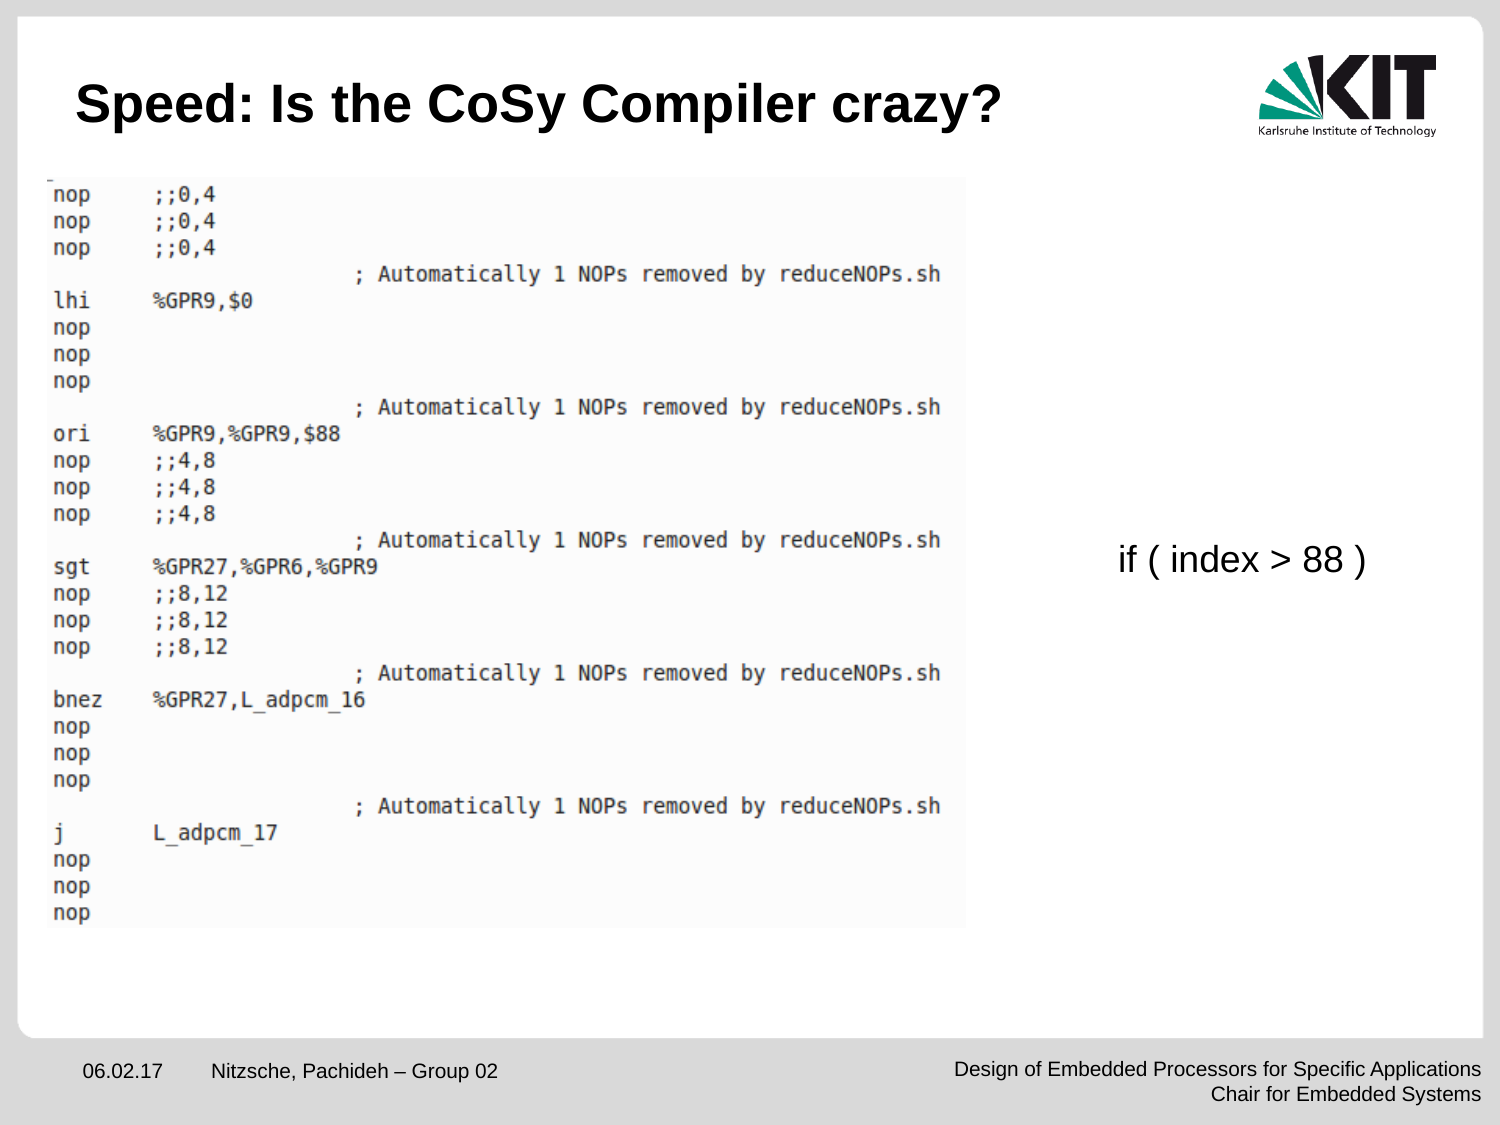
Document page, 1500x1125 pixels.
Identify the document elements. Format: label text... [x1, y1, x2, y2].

picture [0, 0, 1500, 1125]
text_box if ( index > 88 ) [1103, 531, 1382, 589]
text_box Nitzsche, Pachideh – Group 02 [211, 1057, 957, 1117]
text_box Speed: Is the CoSy Compiler crazy? [75, 36, 1425, 166]
